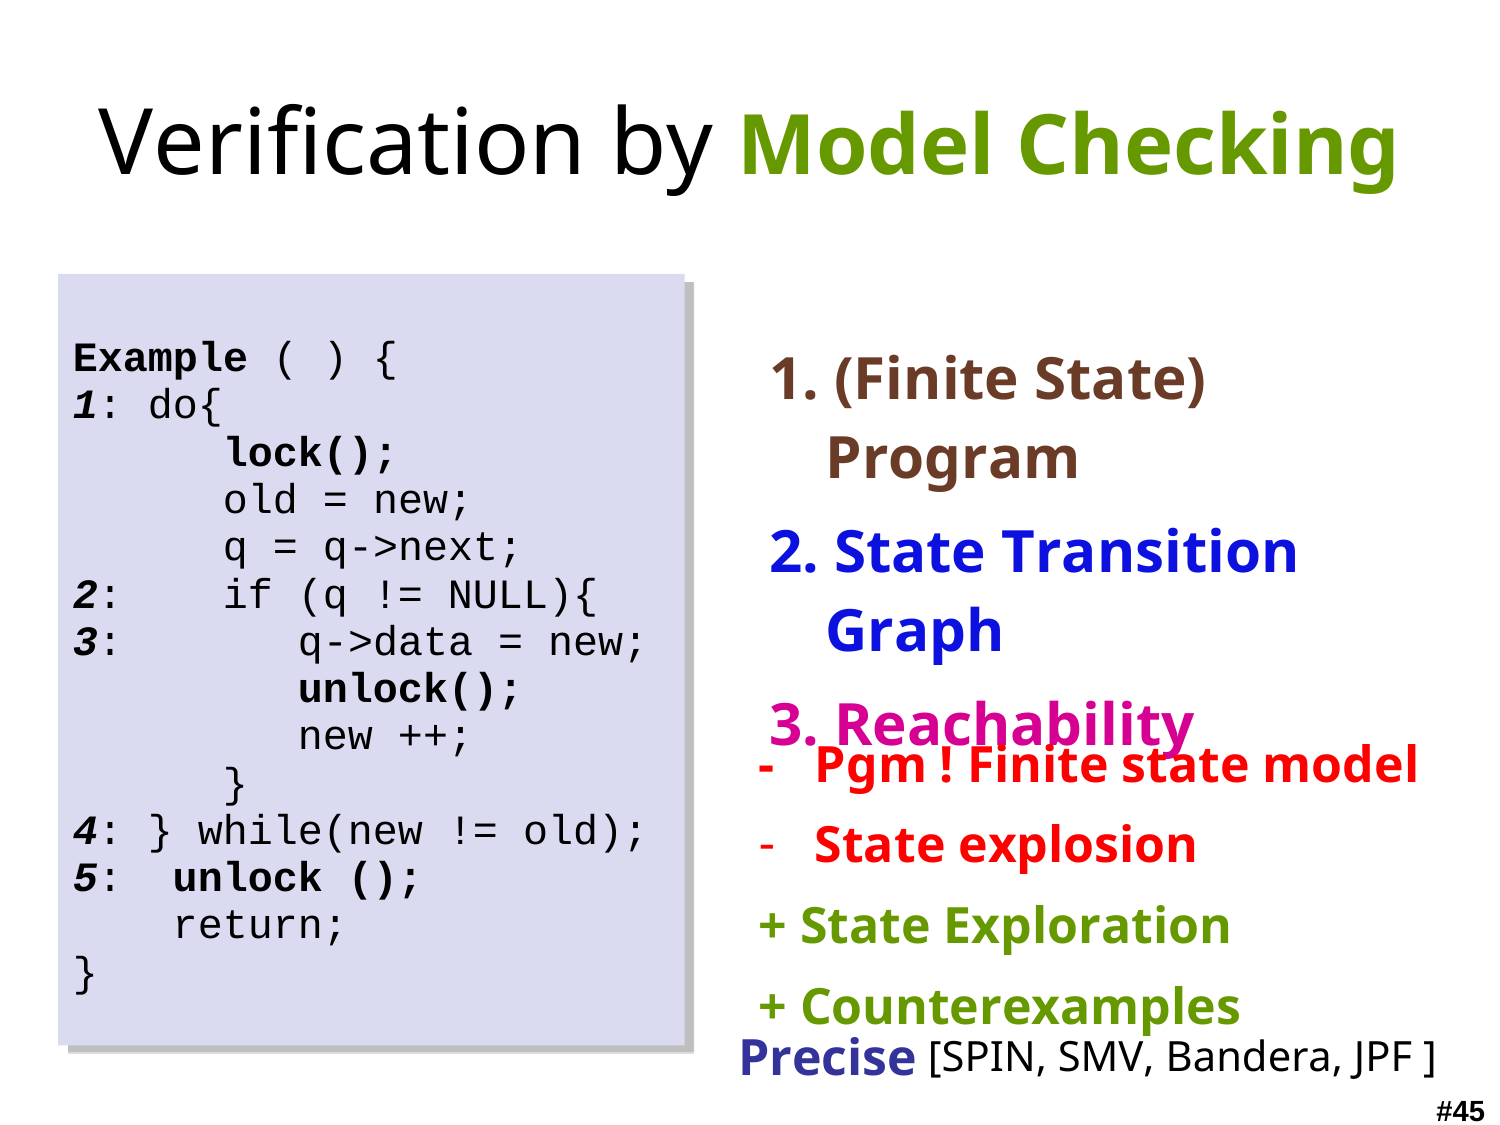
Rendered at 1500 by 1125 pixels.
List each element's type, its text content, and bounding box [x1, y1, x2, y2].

title Verification by Model Checking [24, 45, 1476, 233]
text_box Precise [723, 1026, 1388, 1094]
text_box Example ( ) { 1: do{ lock(); old = new; q = q->next; 2: if (q != NULL){ 3: q->data = new; unlock(); new ++; } 4: } while(new != old); 5: unlock (); return; } [58, 273, 685, 1046]
text_box [SPIN, SMV, Bandera, JPF ] [913, 1019, 1463, 1092]
text_box - Pgm ! Finite state model State explosion + State Exploration + Counterexamples [743, 651, 1480, 1083]
text_box 1. (Finite State) Program 2. State Transition Graph 3. Reachability [754, 329, 1476, 651]
